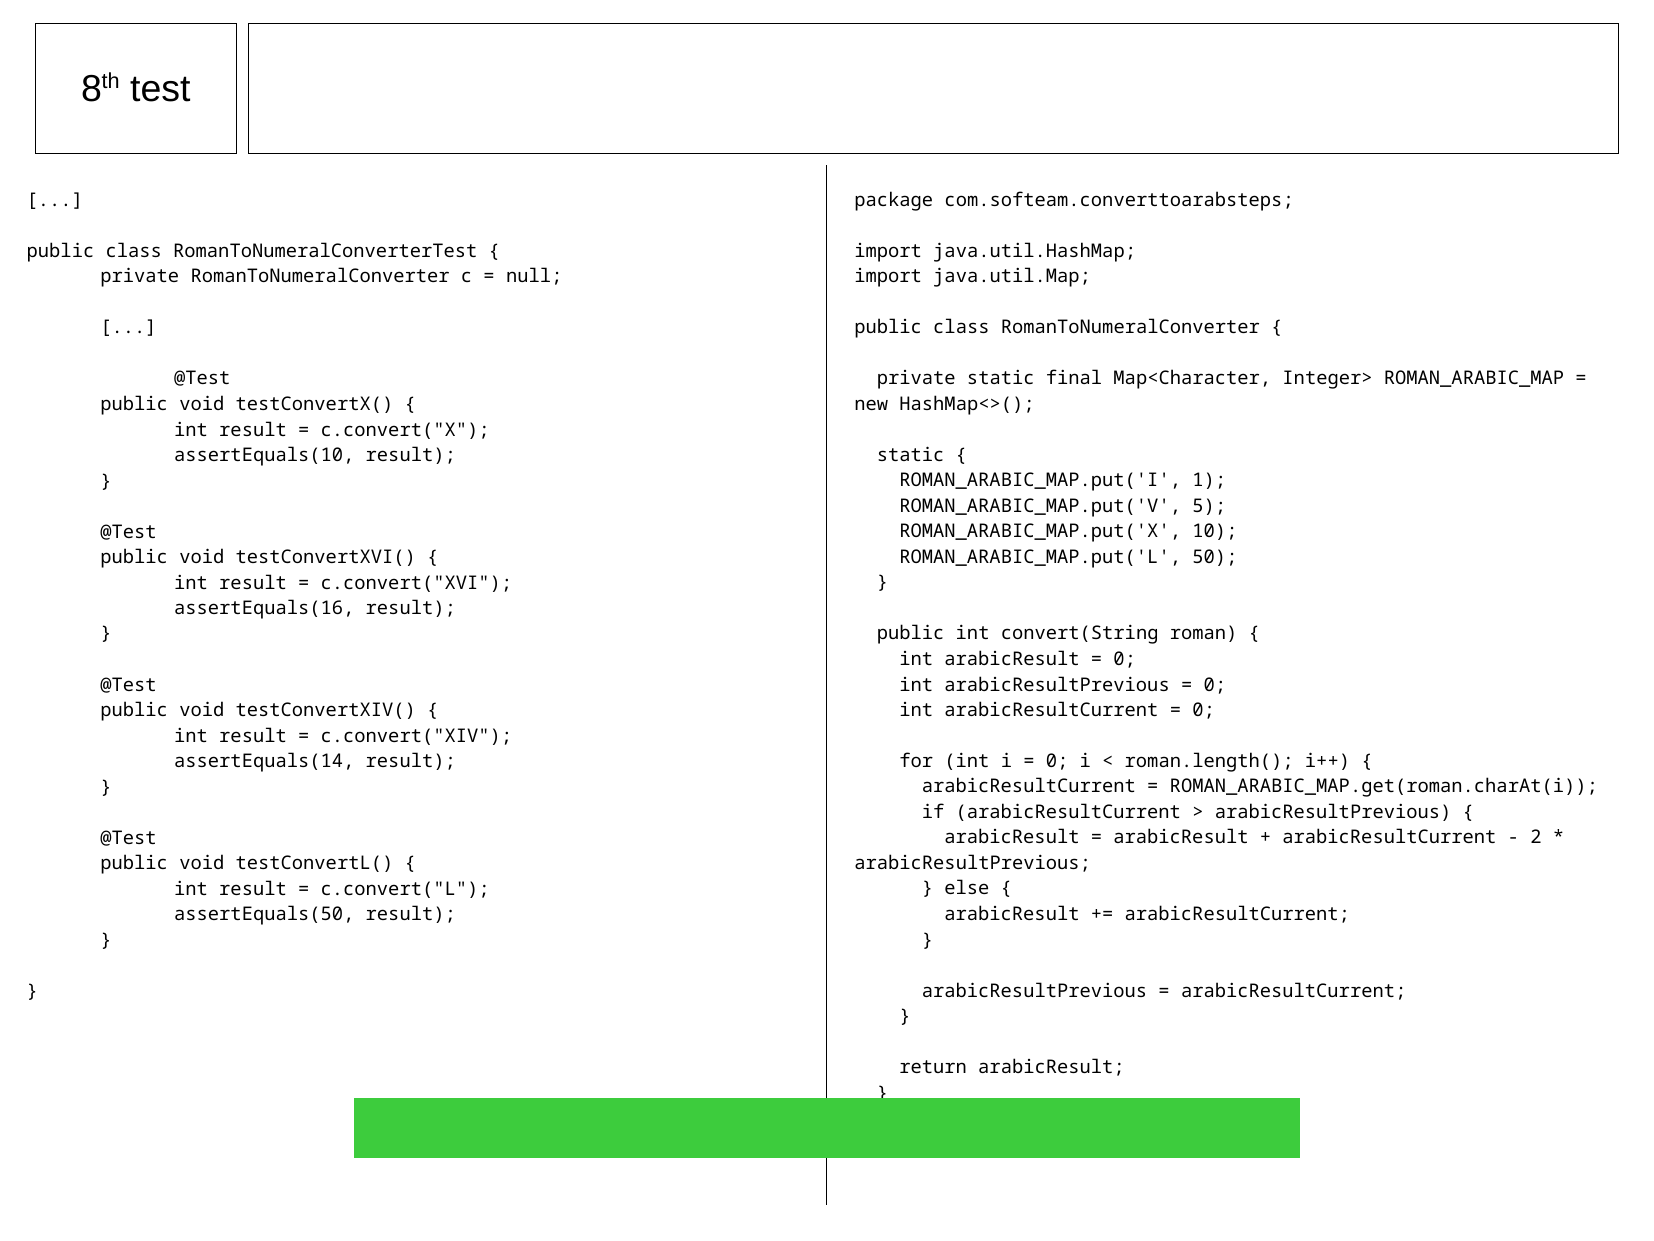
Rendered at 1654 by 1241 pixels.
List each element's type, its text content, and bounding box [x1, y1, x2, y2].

text_box package com.softeam.converttoarabsteps; import java.util.HashMap; import java.util.Map; public class RomanToNumeralConverter { private static final Map<Character, Integer> ROMAN_ARABIC_MAP = new HashMap<>(); static { ROMAN_ARABIC_MAP.put('I', 1); ROMAN_ARABIC_MAP.put('V', 5); ROMAN_ARABIC_MAP.put('X', 10); ROMAN_ARABIC_MAP.put('L', 50); } public int convert(String roman) { int arabicResult = 0; int arabicResultPrevious = 0; int arabicResultCurrent = 0; for (int i = 0; i < roman.length(); i++) { arabicResultCurrent = ROMAN_ARABIC_MAP.get(roman.charAt(i)); if (arabicResultCurrent > arabicResultPrevious) { arabicResult = arabicResult + arabicResultCurrent - 2 * arabicResultPrevious; } else { arabicResult += arabicResultCurrent; } arabicResultPrevious = arabicResultCurrent; } return arabicResult; } } [839, 178, 1620, 1097]
text_box [...] public class RomanToNumeralConverterTest { private RomanToNumeralConverter c = null; [...] @Test public void testConvertX() { int result = c.convert("X"); assertEquals(10, result); } @Test public void testConvertXVI() { int result = c.convert("XVI"); assertEquals(16, result); } @Test public void testConvertXIV() { int result = c.convert("XIV"); assertEquals(14, result); } @Test public void testConvertL() { int result = c.convert("L"); assertEquals(50, result); } } [11, 178, 792, 1119]
text_box [354, 1098, 1300, 1158]
text_box 8th test [35, 23, 237, 154]
